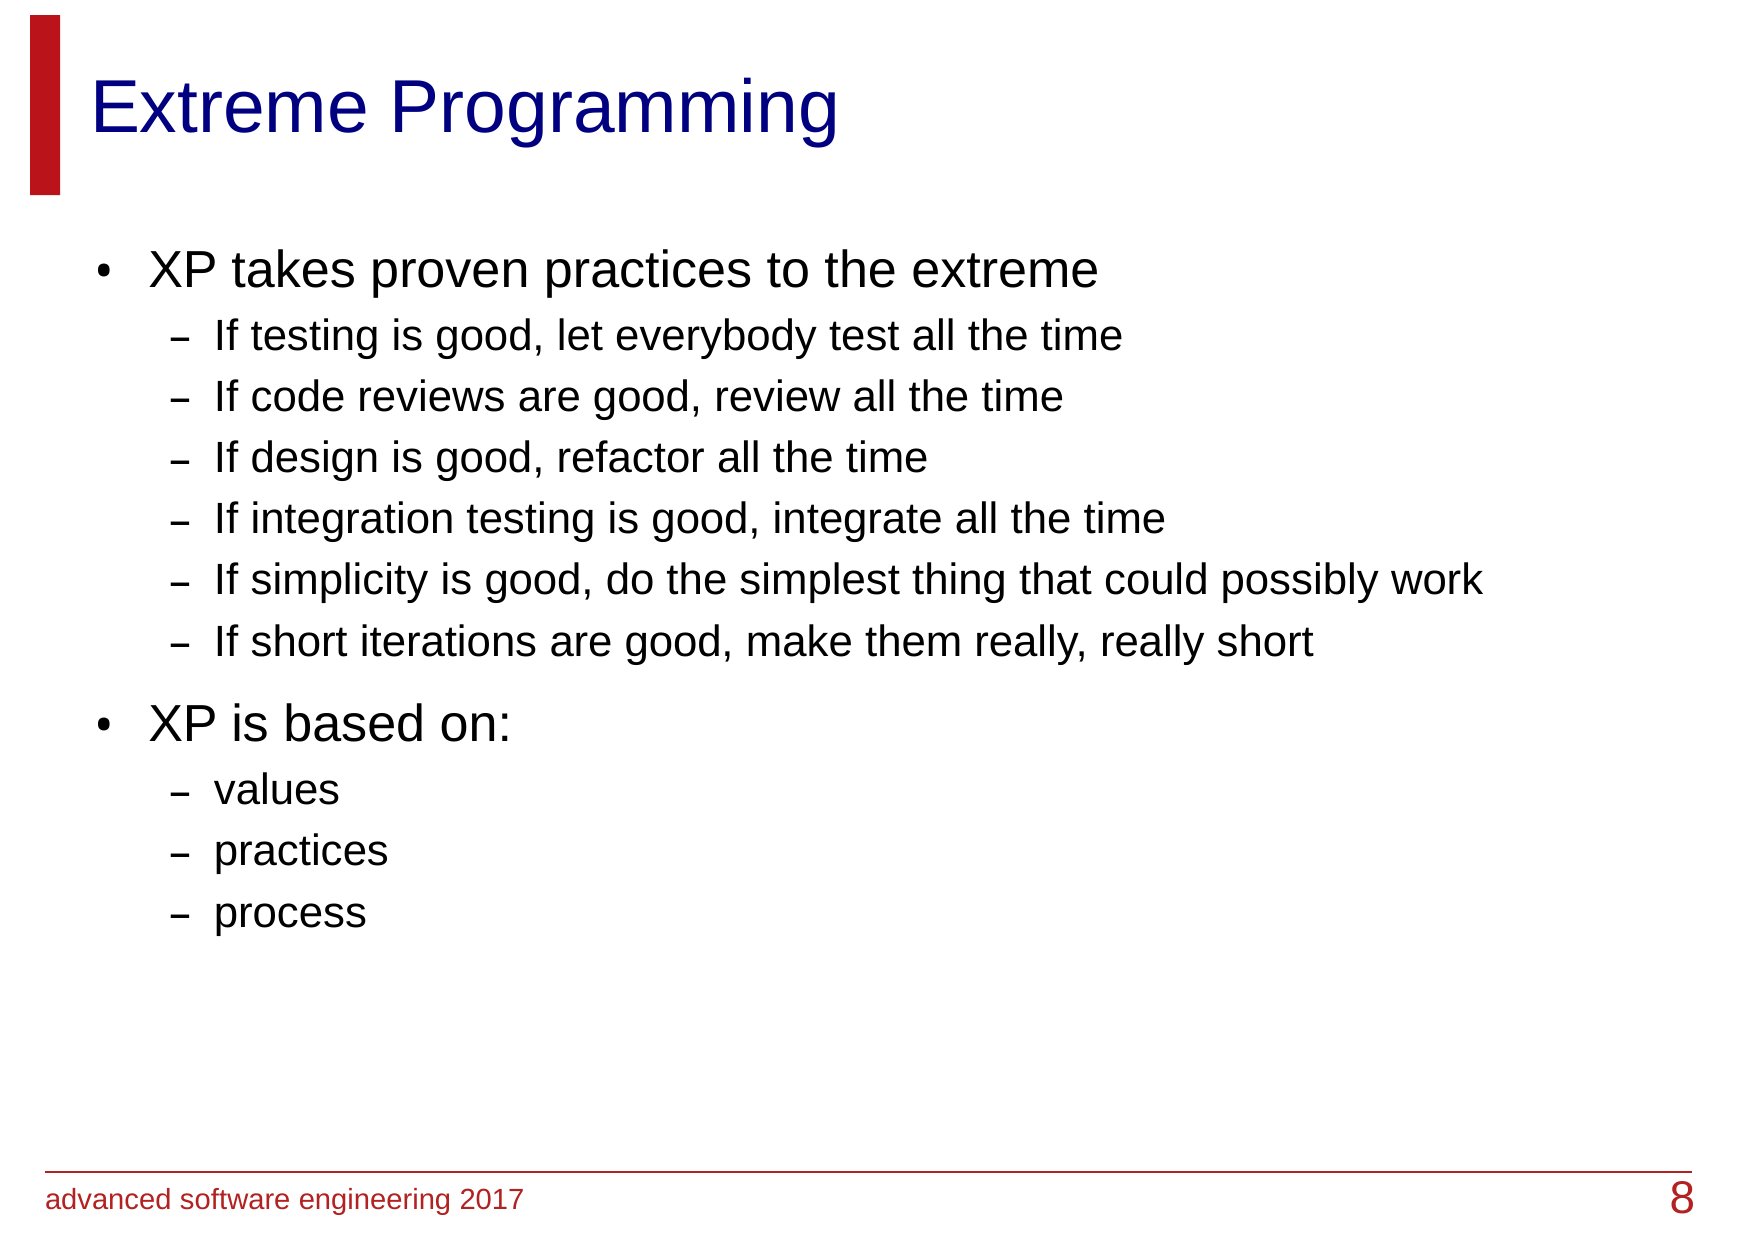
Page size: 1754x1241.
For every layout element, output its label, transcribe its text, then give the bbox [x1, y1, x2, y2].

list XP takes proven practices to the extreme If testing is good, let everybody test all the time If code reviews are good, review all the time If design is good, refactor all the time If integration testing is good, integrate all the time If simplicity is good, do the simplest thing that could possibly work If short iterations are good, make them really, really short XP is based on: values practices process [87, 240, 1696, 1130]
title Extreme Programming [90, 17, 1696, 196]
